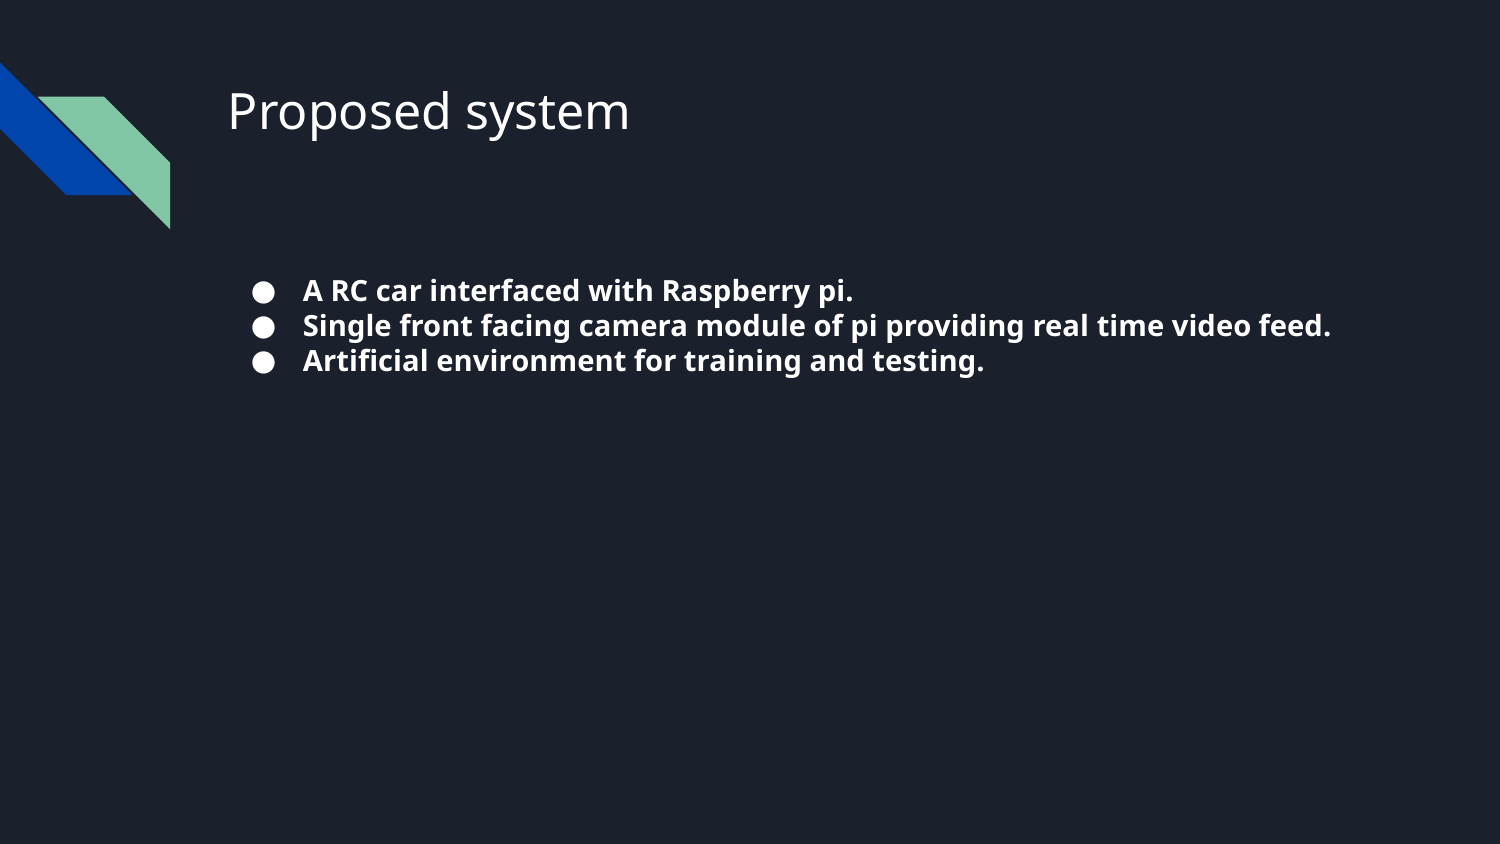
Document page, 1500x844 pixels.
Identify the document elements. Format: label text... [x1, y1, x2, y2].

list A RC car interfaced with Raspberry pi. Single front facing camera module of pi providing real time video feed. Artificial environment for training and testing. [212, 257, 1368, 735]
title Proposed system [212, 64, 1368, 215]
